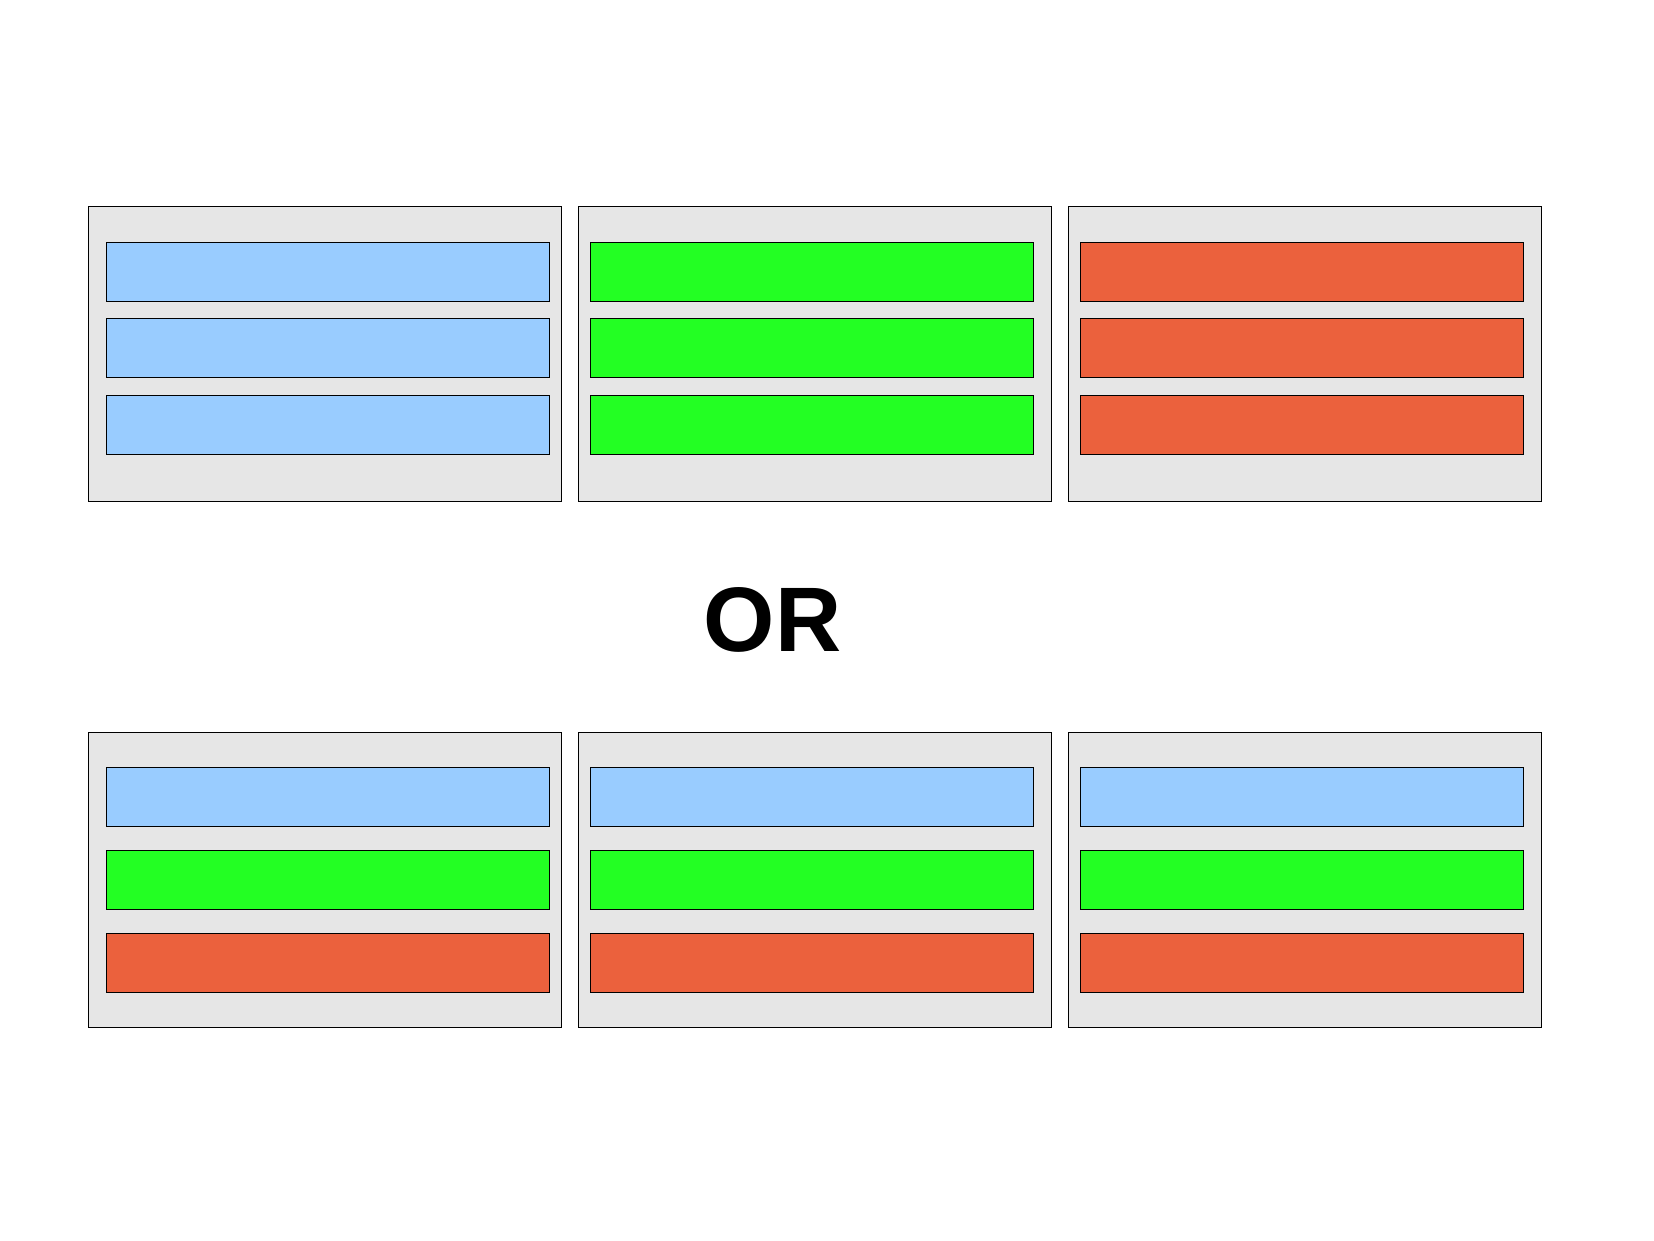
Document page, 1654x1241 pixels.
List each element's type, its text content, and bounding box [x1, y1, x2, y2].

text_box [578, 732, 1052, 1028]
text_box [1068, 206, 1542, 502]
text_box [88, 732, 562, 1028]
text_box [578, 206, 1052, 502]
text_box [88, 206, 562, 502]
text_box OR [689, 561, 857, 679]
text_box [1068, 732, 1542, 1028]
